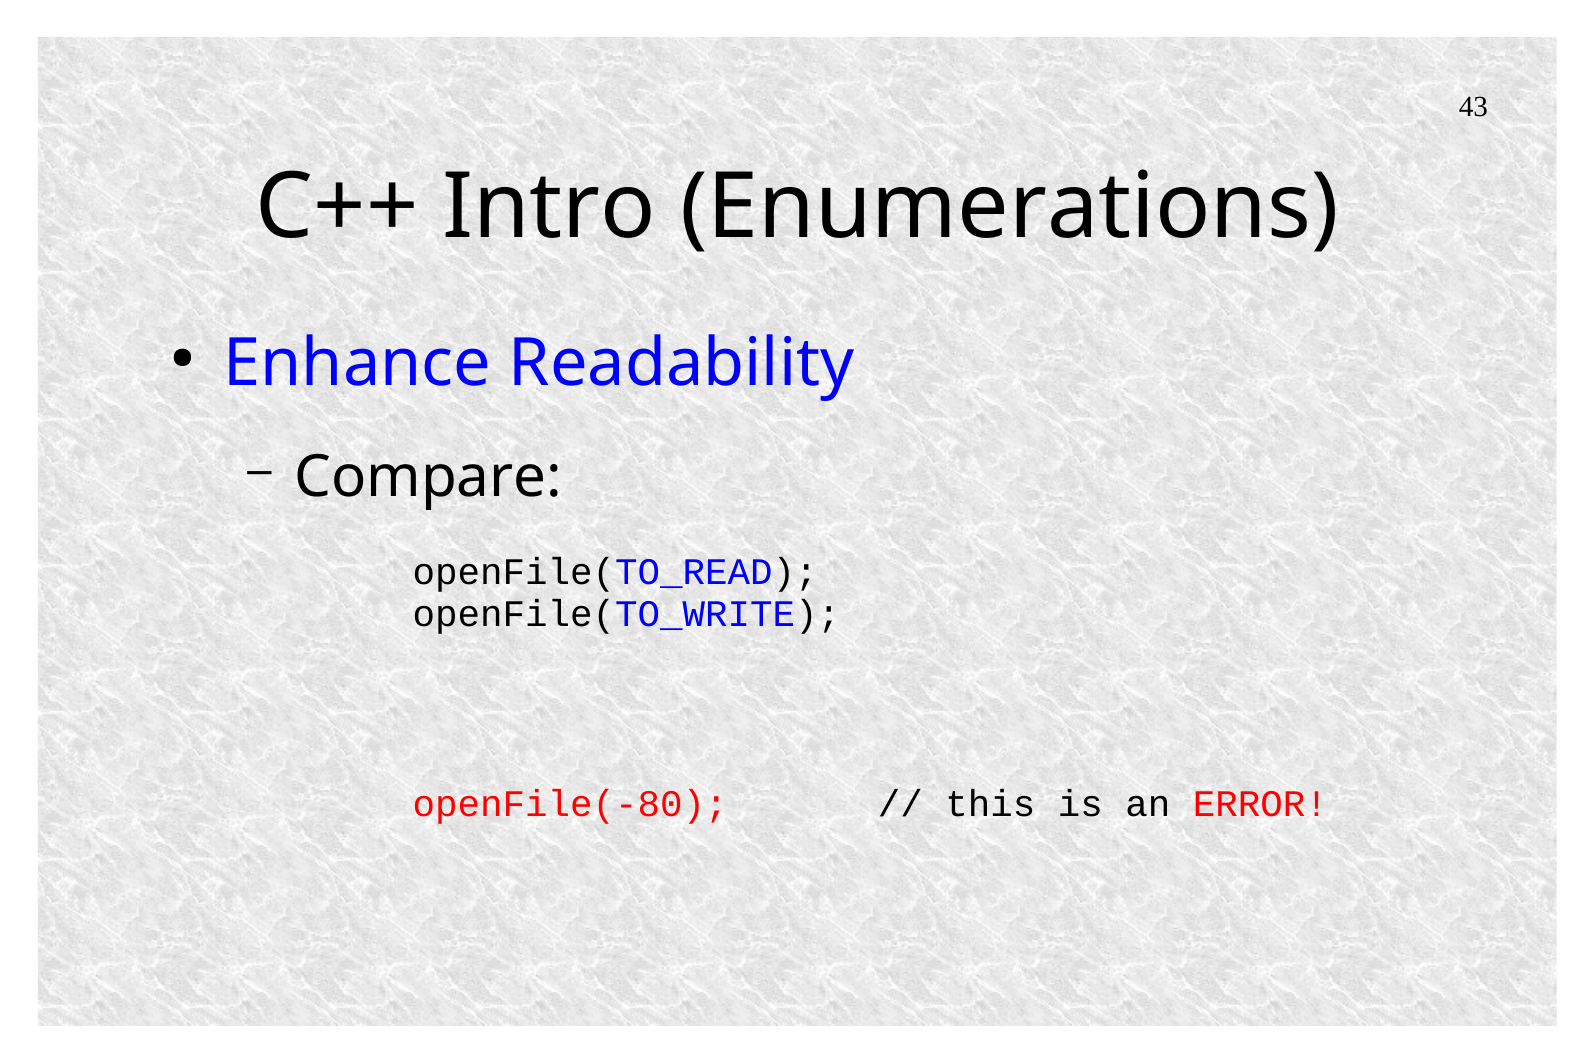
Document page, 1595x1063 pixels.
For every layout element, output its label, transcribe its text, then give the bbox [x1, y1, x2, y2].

picture [37, 37, 1557, 1026]
text_box openFile(-80); // this is an ERROR! [412, 784, 1438, 839]
text_box openFile(TO_READ); openFile(TO_WRITE); [412, 552, 1516, 644]
list Enhance Readability Compare: [152, 314, 1450, 937]
title C++ Intro (Enumerations) [149, 119, 1447, 285]
